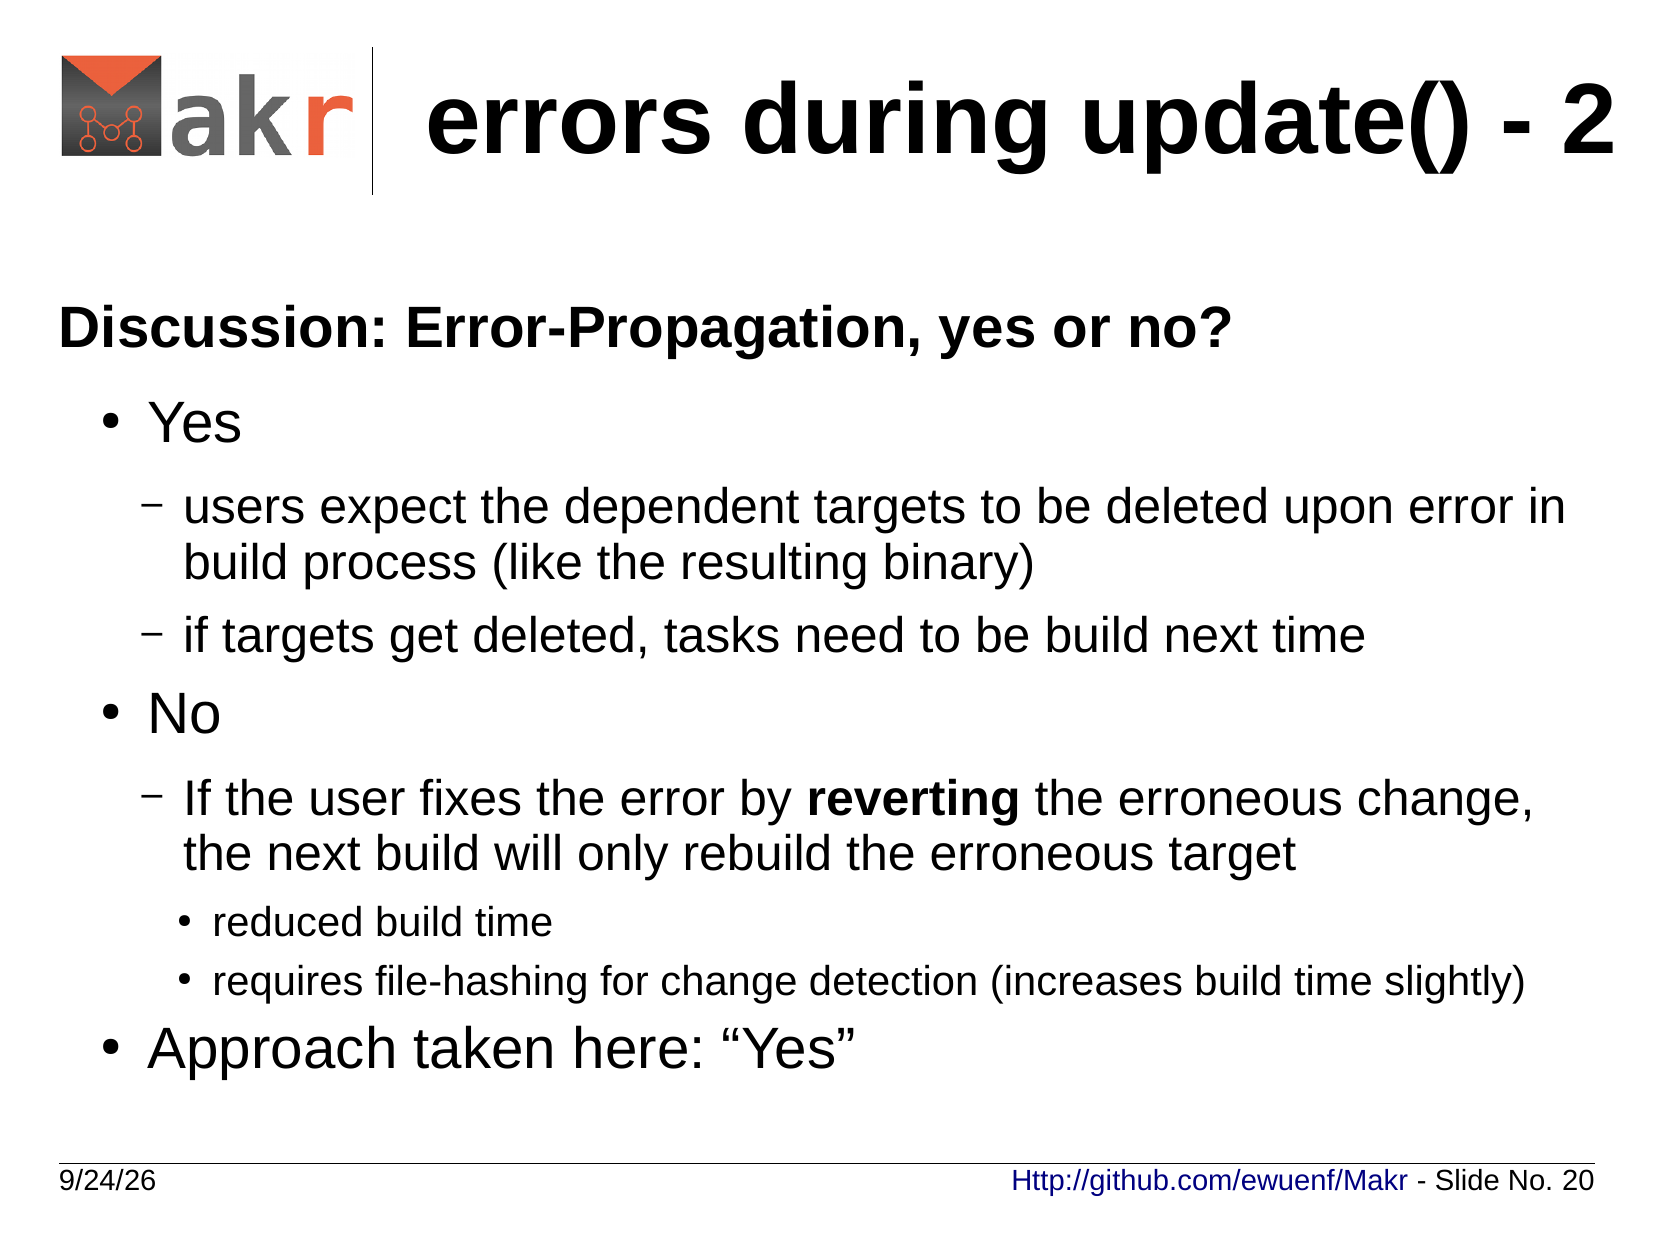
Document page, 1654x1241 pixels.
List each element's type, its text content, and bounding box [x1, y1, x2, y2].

picture [59, 53, 355, 158]
title errors during update() - 2 [425, 62, 1636, 175]
list Discussion: Error-Propagation, yes or no? Yes users expect the dependent targets to be deleted upon error in build process (like the resulting binary) if targets get deleted, tasks need to be build next time No If the user fixes the error by reverting the erroneous change, the next build will only rebuild the erroneous target reduced build time requires file-hashing for change detection (increases build time slightly) Approach taken here: “Yes” [59, 295, 1595, 1114]
